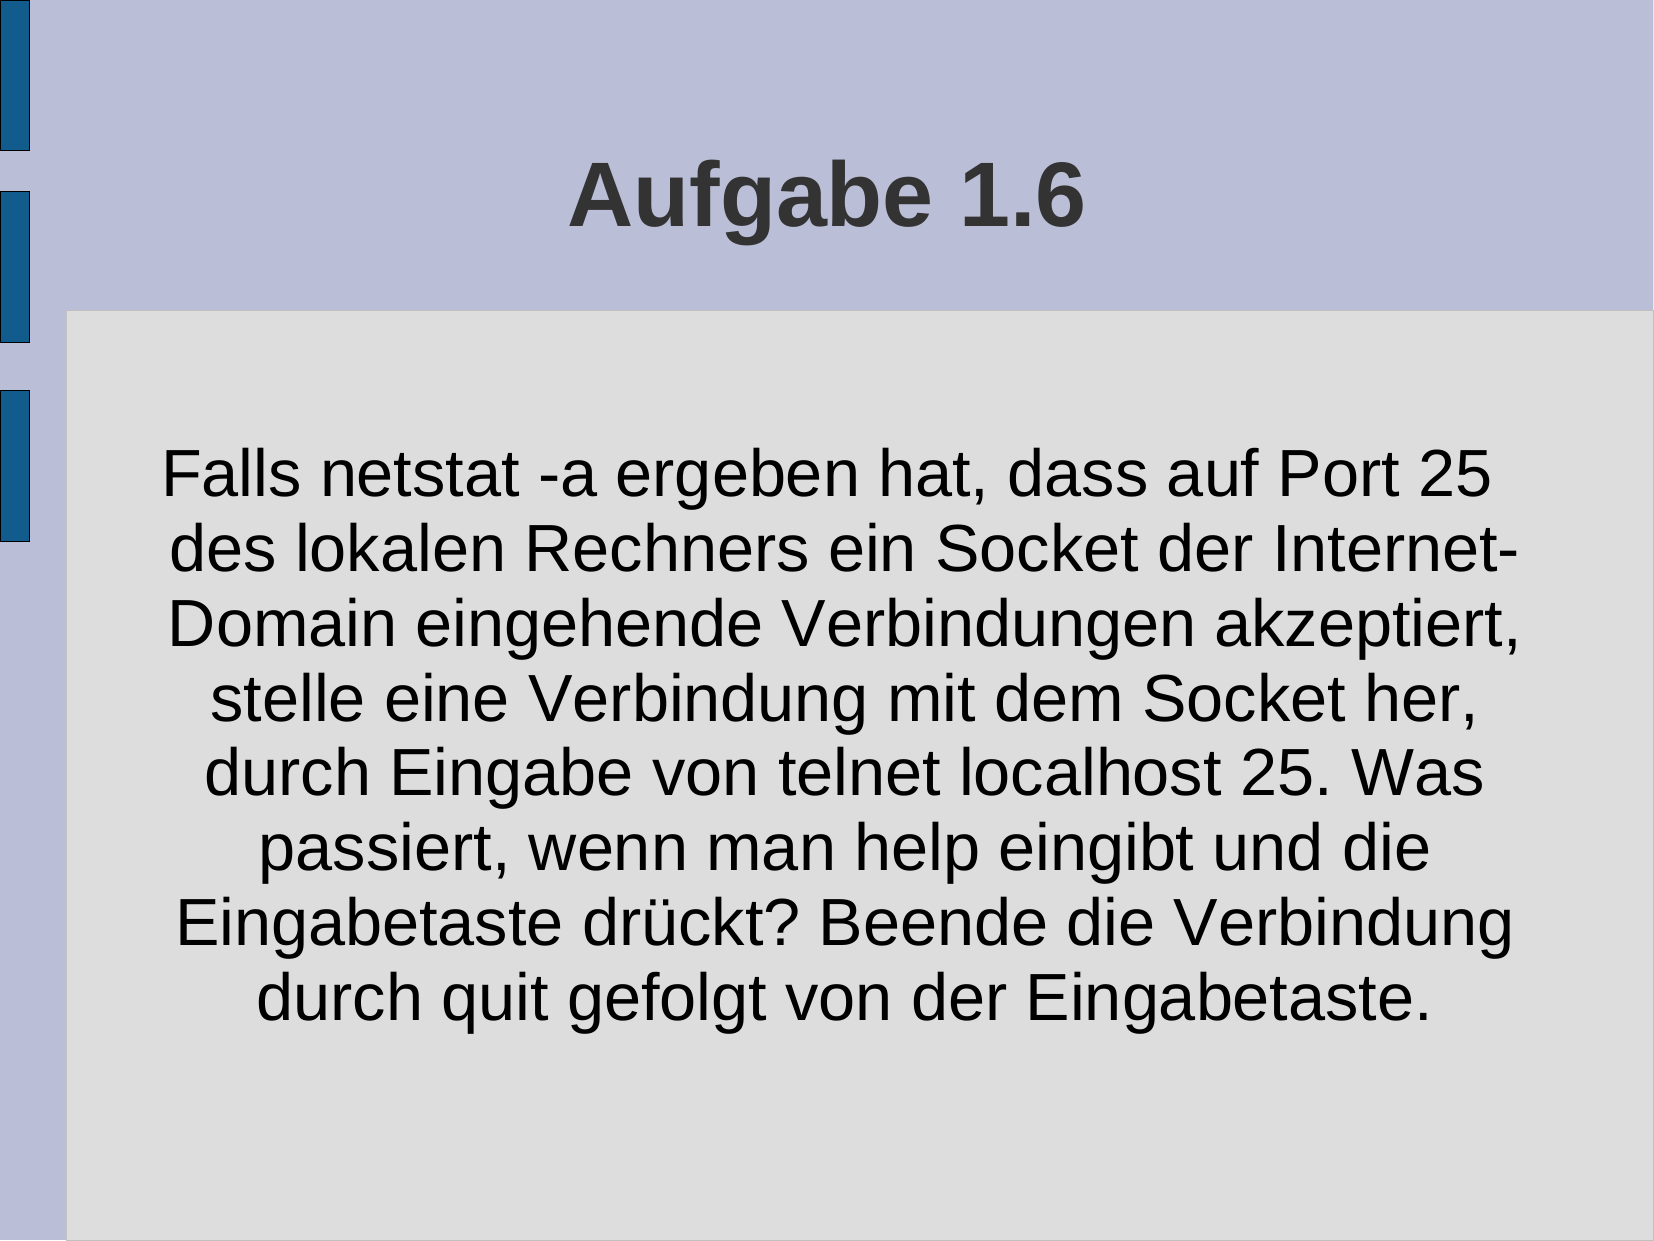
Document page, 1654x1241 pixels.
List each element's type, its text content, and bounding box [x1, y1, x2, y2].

title Aufgabe 1.6 [121, 98, 1534, 291]
subtitle Falls netstat -a ergeben hat, dass auf Port 25 des lokalen Rechners ein Socket der Internet-Domain eingehende Verbindungen akzeptiert, stelle eine Verbindung mit dem Socket her, durch Eingabe von telnet localhost 25. Was passiert, wenn man help eingibt und die Eingabetaste drückt? Beende die Verbindung durch quit gefolgt von der Eingabetaste. [121, 352, 1534, 1119]
text_box [501, 679, 1123, 751]
